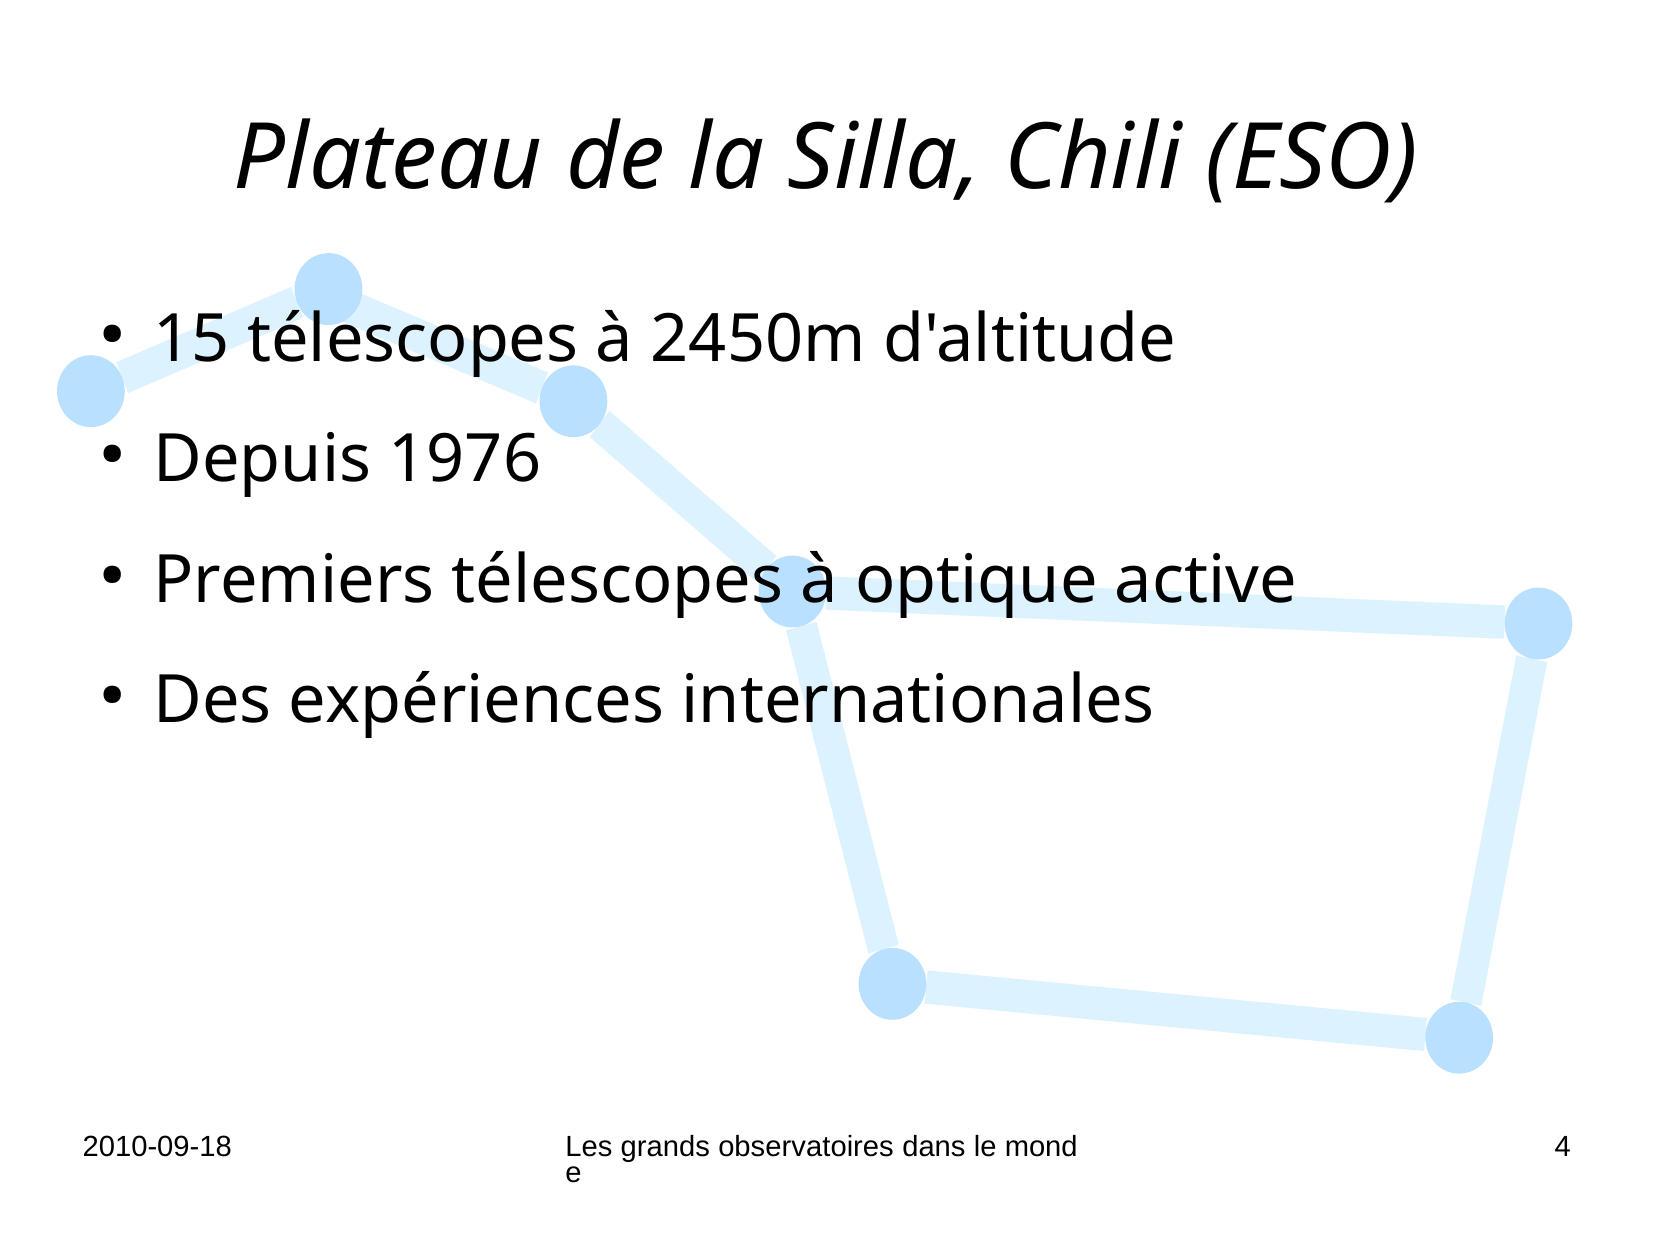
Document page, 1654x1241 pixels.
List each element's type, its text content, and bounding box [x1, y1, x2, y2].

list 15 télescopes à 2450m d'altitude Depuis 1976 Premiers télescopes à optique active Des expériences internationales [82, 290, 1571, 1109]
title Plateau de la Silla, Chili (ESO) [82, 23, 1571, 283]
